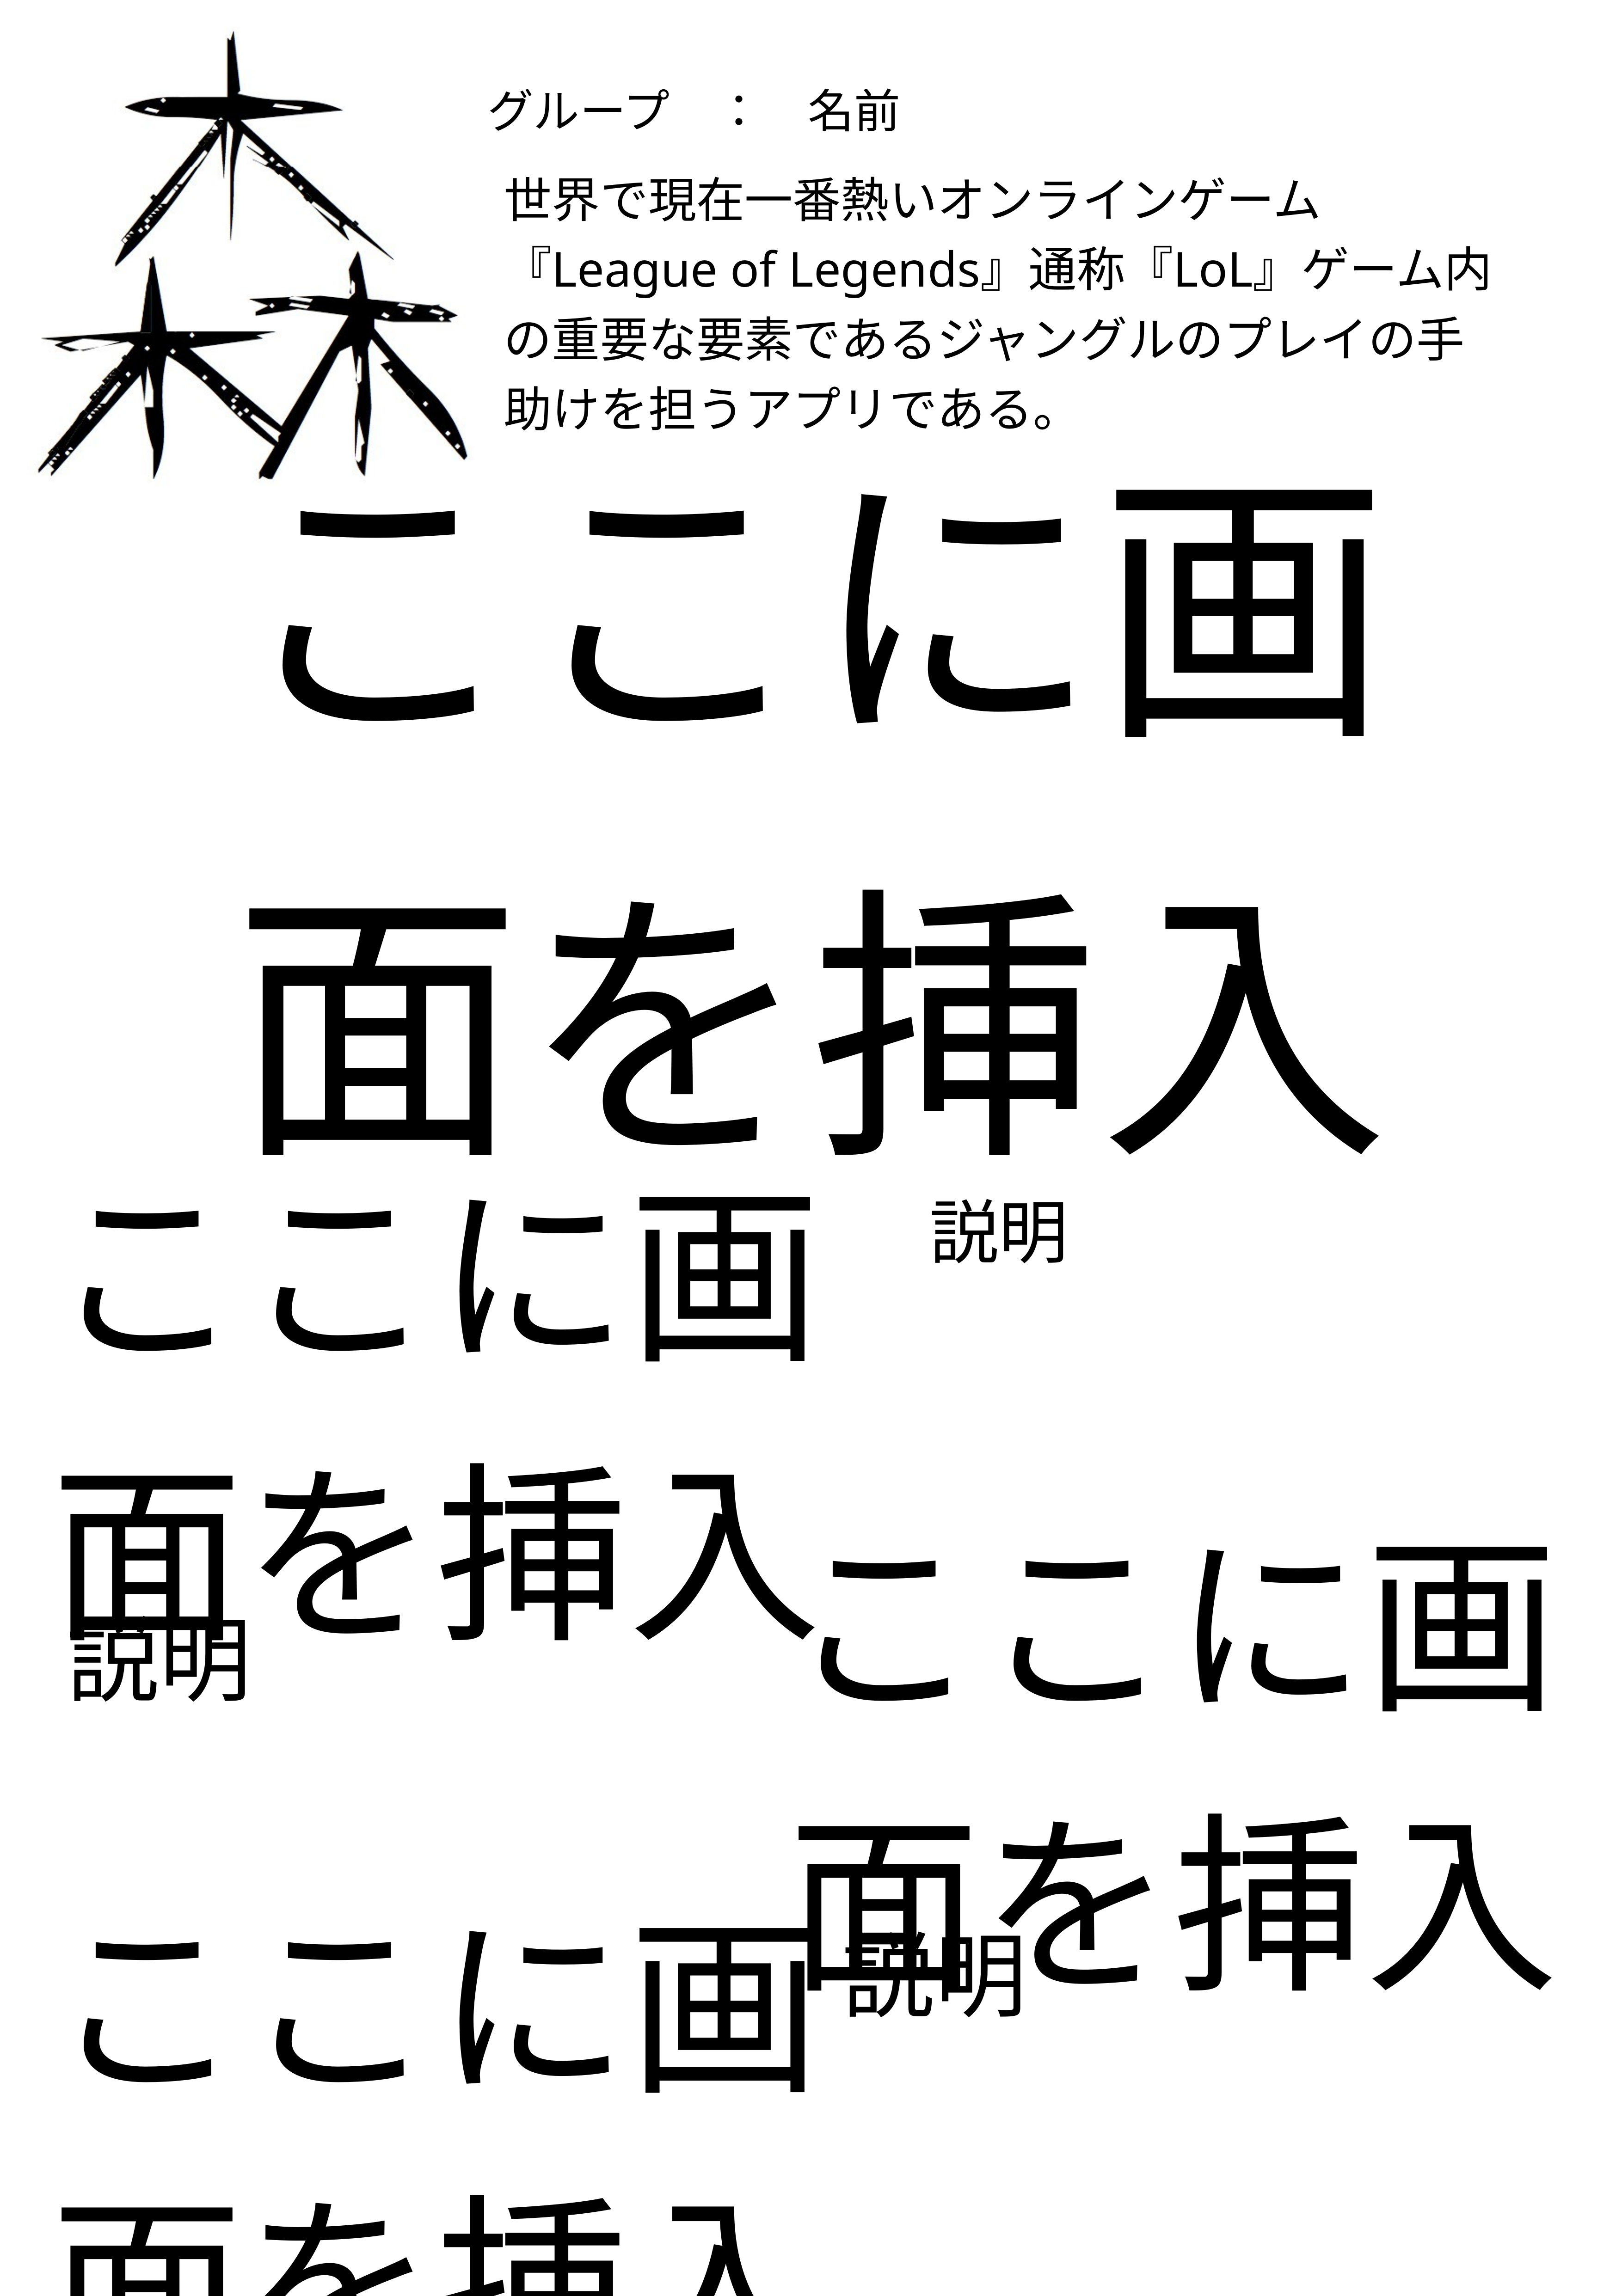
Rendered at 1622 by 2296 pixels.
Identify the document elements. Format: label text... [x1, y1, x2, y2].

text_box 世界で現在一番熱いオンラインゲーム『League of Legends』通称『LoL』ゲーム内の重要な要素であるジャングルのプレイの手助けを担うアプリである。 [497, 158, 1518, 435]
text_box 説明 [836, 1898, 1464, 1998]
text_box ここに画面を挿入 [43, 1850, 868, 2243]
text_box グループ ： 名前 [480, 71, 1513, 124]
text_box ここに画面を挿入 [856, 1998, 868, 2007]
text_box 説明 [923, 1174, 1497, 1250]
picture [27, 27, 475, 486]
text_box 説明 [60, 1583, 688, 1683]
text_box ここに画面を挿入 [43, 1119, 868, 1512]
subtitle ここに画面を挿入 [105, 508, 1517, 1086]
text_box ここに画面を挿入 [780, 1469, 1606, 1862]
